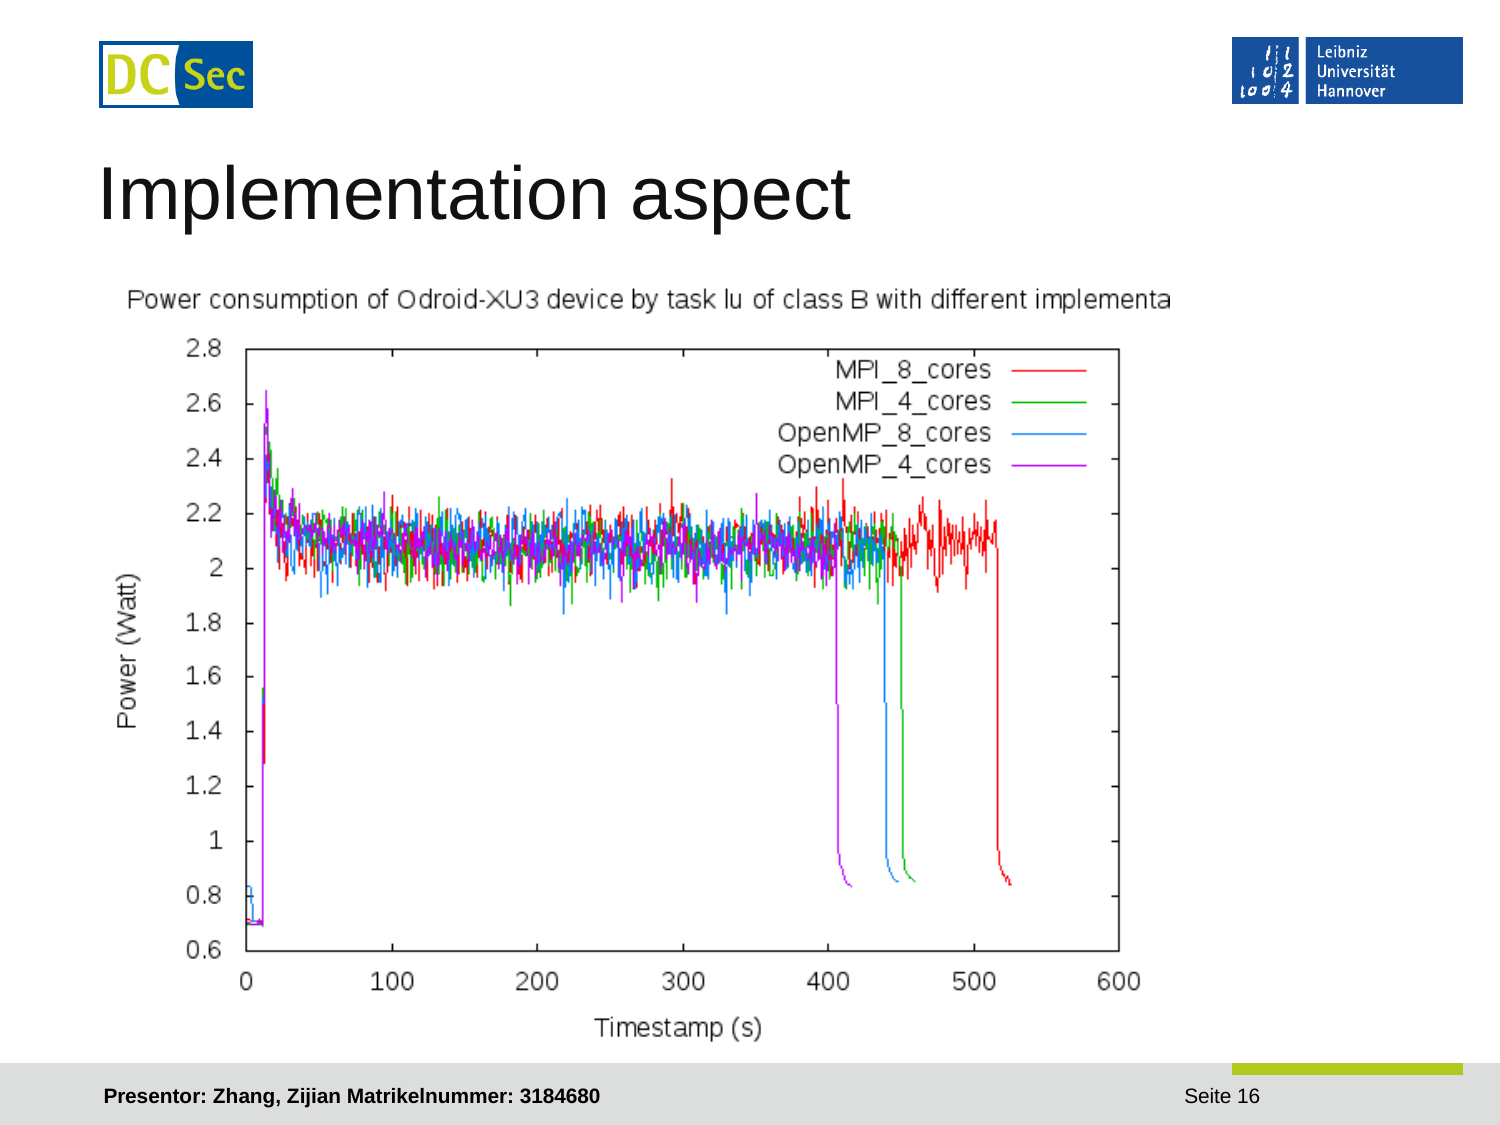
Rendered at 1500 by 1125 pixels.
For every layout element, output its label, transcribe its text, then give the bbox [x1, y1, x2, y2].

text_box Presentor: Zhang, Zijian Matrikelnummer: 3184680 [88, 1074, 1181, 1125]
picture [1232, 37, 1463, 104]
title Implementation aspect [82, 137, 1463, 274]
picture [99, 41, 253, 108]
picture [106, 254, 1170, 1052]
